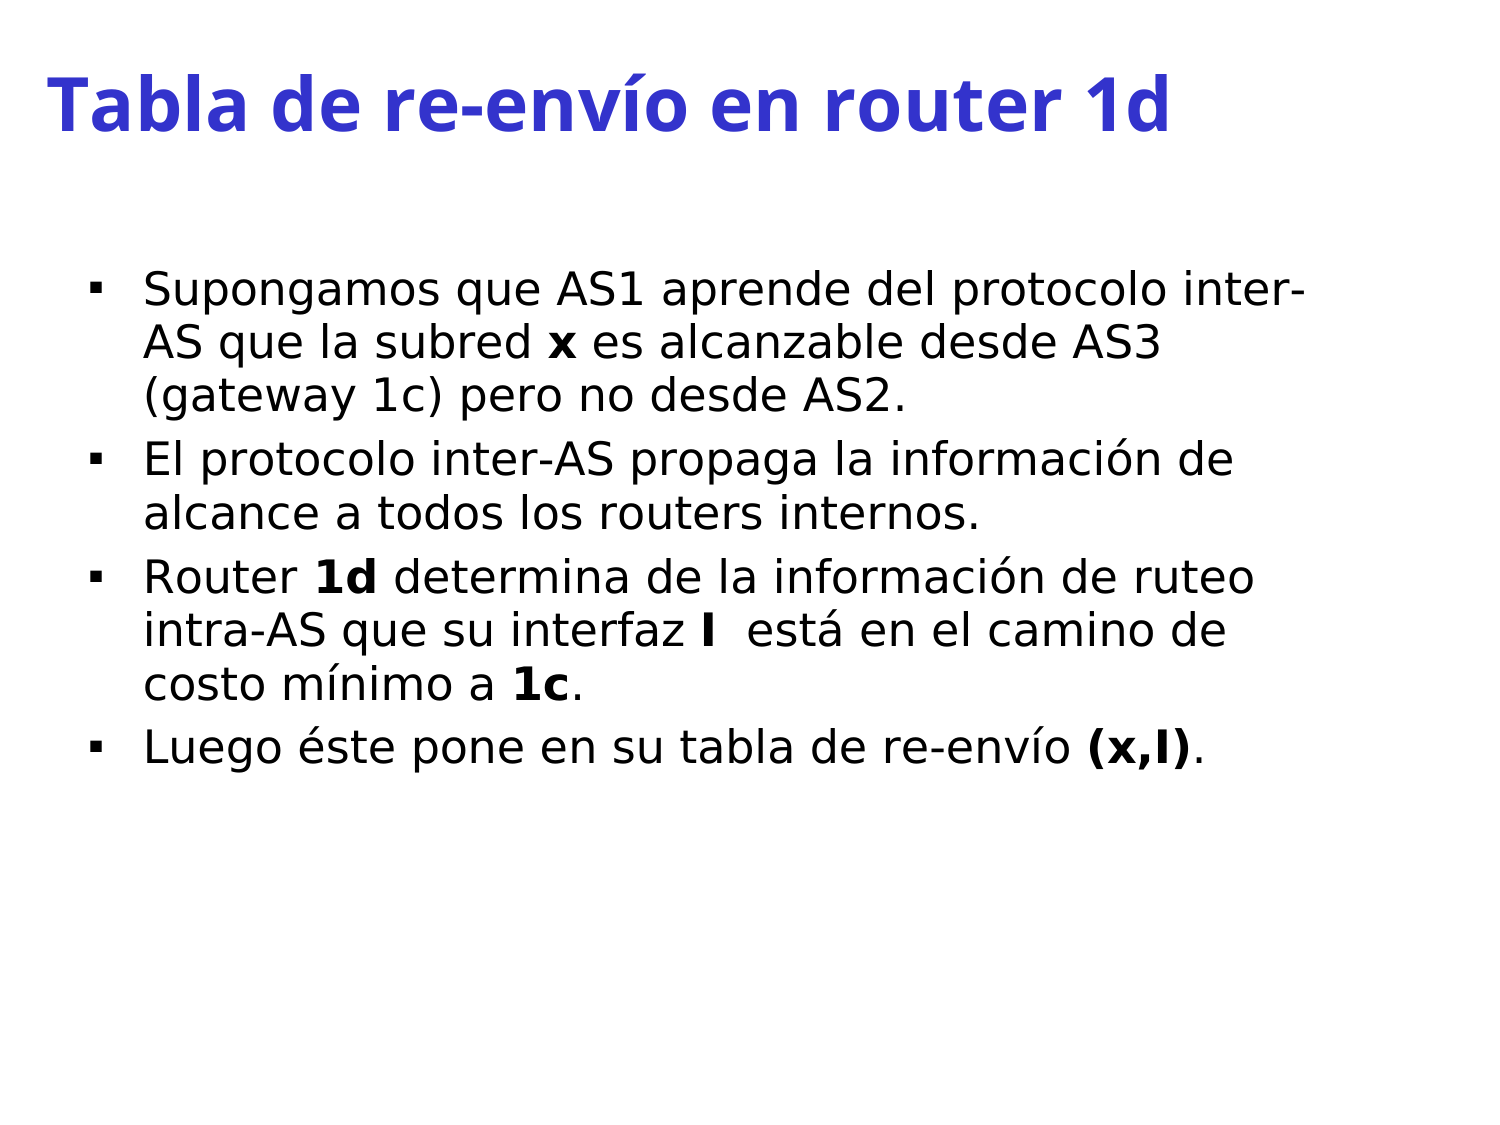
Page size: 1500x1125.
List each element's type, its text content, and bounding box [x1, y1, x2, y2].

title Tabla de re-envío en router 1d [46, 1, 1500, 204]
list Supongamos que AS1 aprende del protocolo inter-AS que la subred x es alcanzable desde AS3 (gateway 1c) pero no desde AS2. El protocolo inter-AS propaga la información de alcance a todos los routers internos. Router 1d determina de la información de ruteo intra-AS que su interfaz I está en el camino de costo mínimo a 1c. Luego éste pone en su tabla de re-envío (x,I). [87, 262, 1363, 1026]
